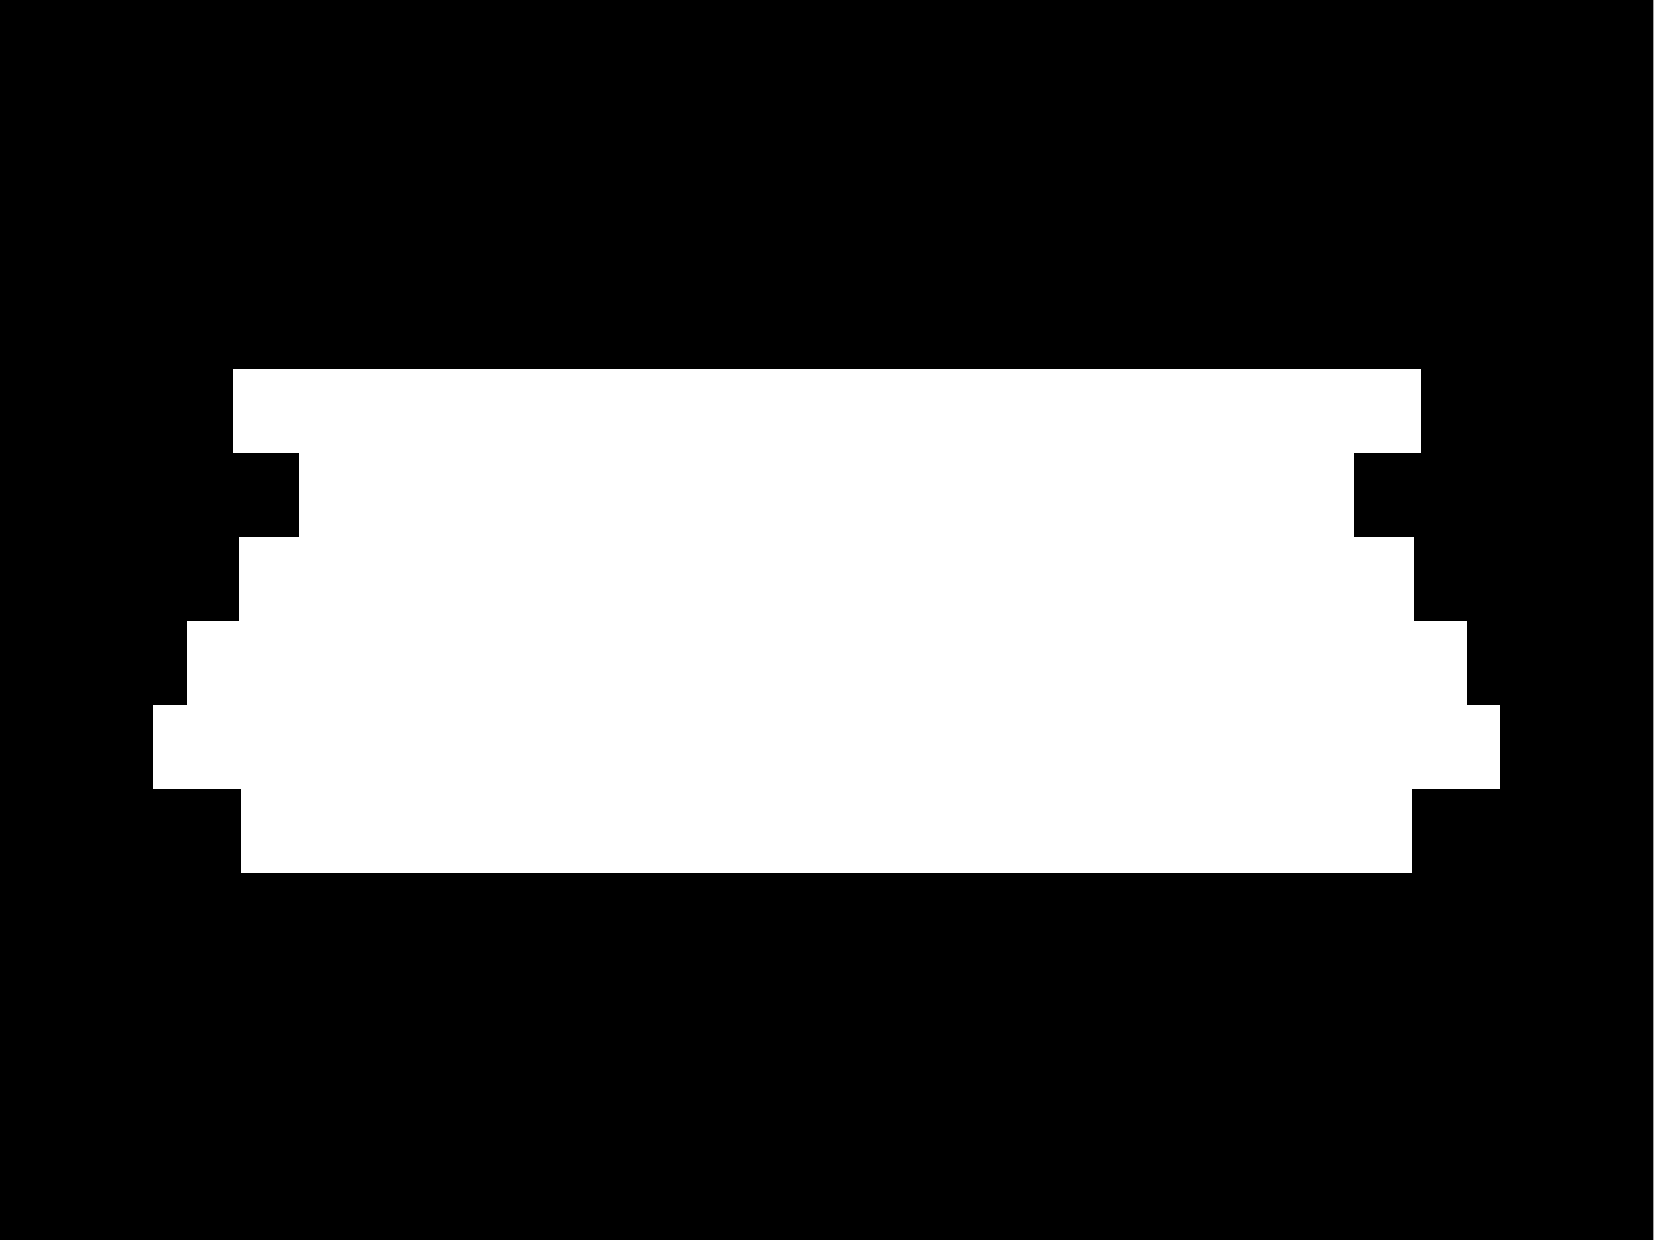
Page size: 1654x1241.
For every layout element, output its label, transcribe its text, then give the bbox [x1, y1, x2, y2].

subtitle Deus que abriu mão do seu melhor, Me deu direito ao seu galardão, Deus que fez de mim, sua primícia, Me fez um plano de vida, de salvação. Deus que me enviou o seu Filho amado, Para morrer no lugar de um ladrão. [82, 49, 1571, 1193]
